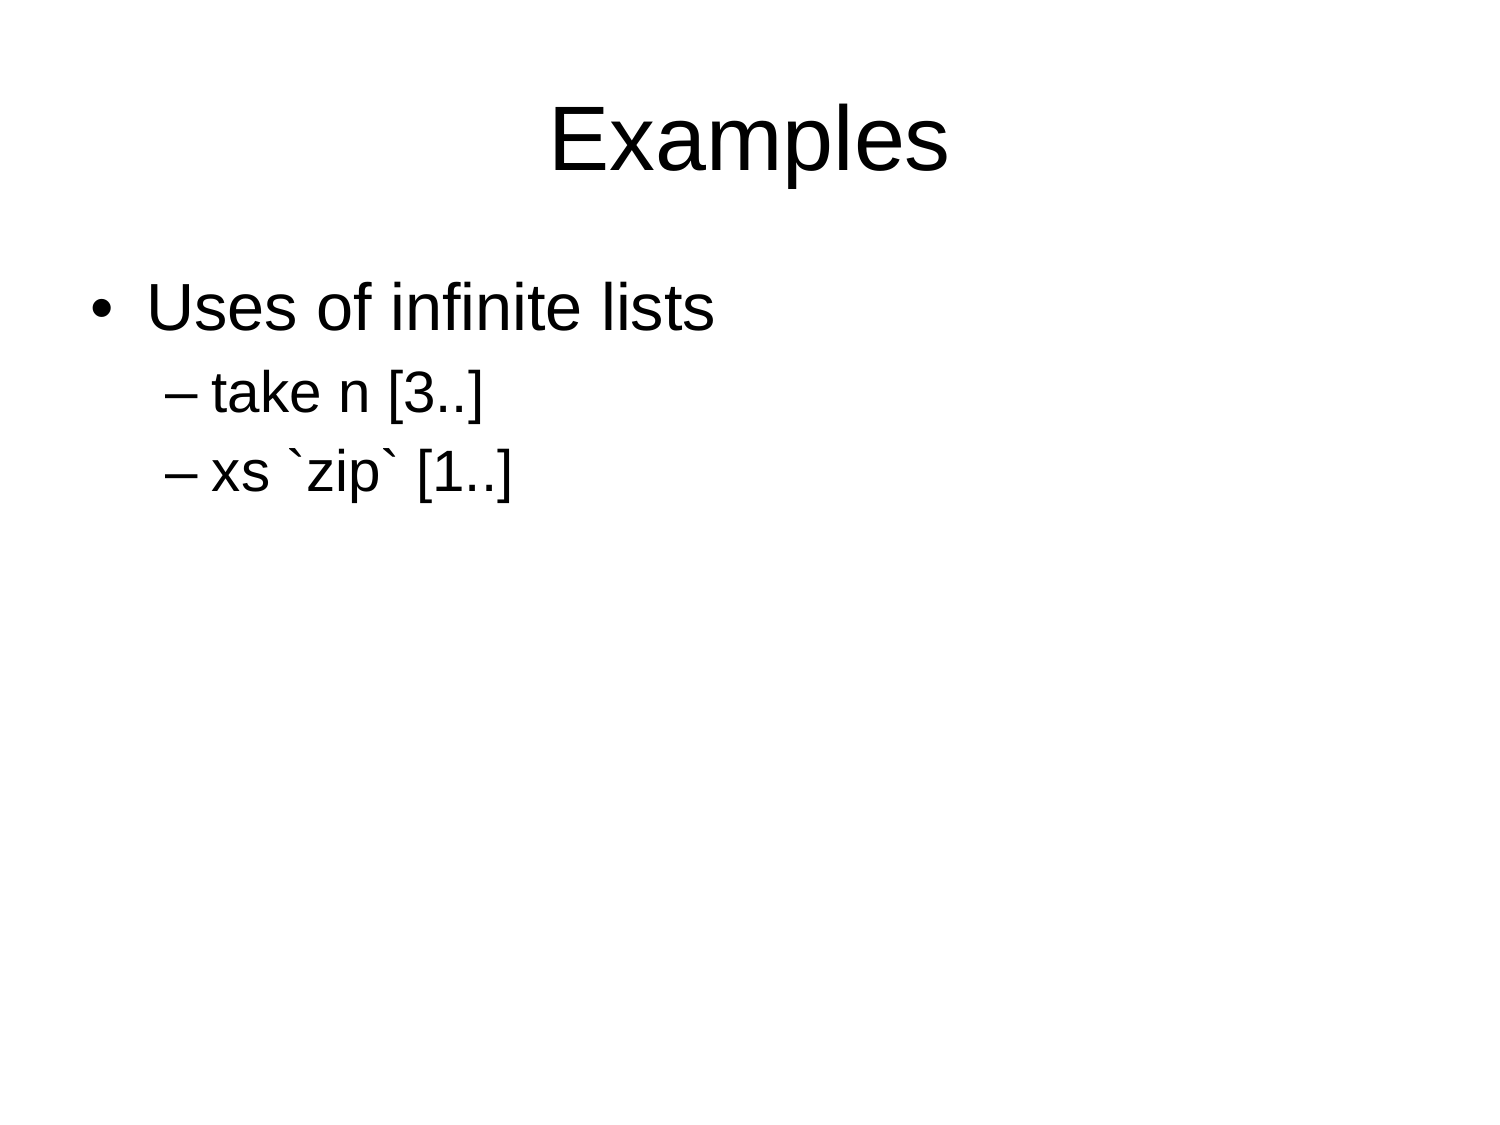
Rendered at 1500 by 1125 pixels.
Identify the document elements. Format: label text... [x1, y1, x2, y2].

list Uses of infinite lists take n [3..] xs `zip` [1..] [75, 262, 1426, 1006]
title Examples [75, 45, 1426, 233]
